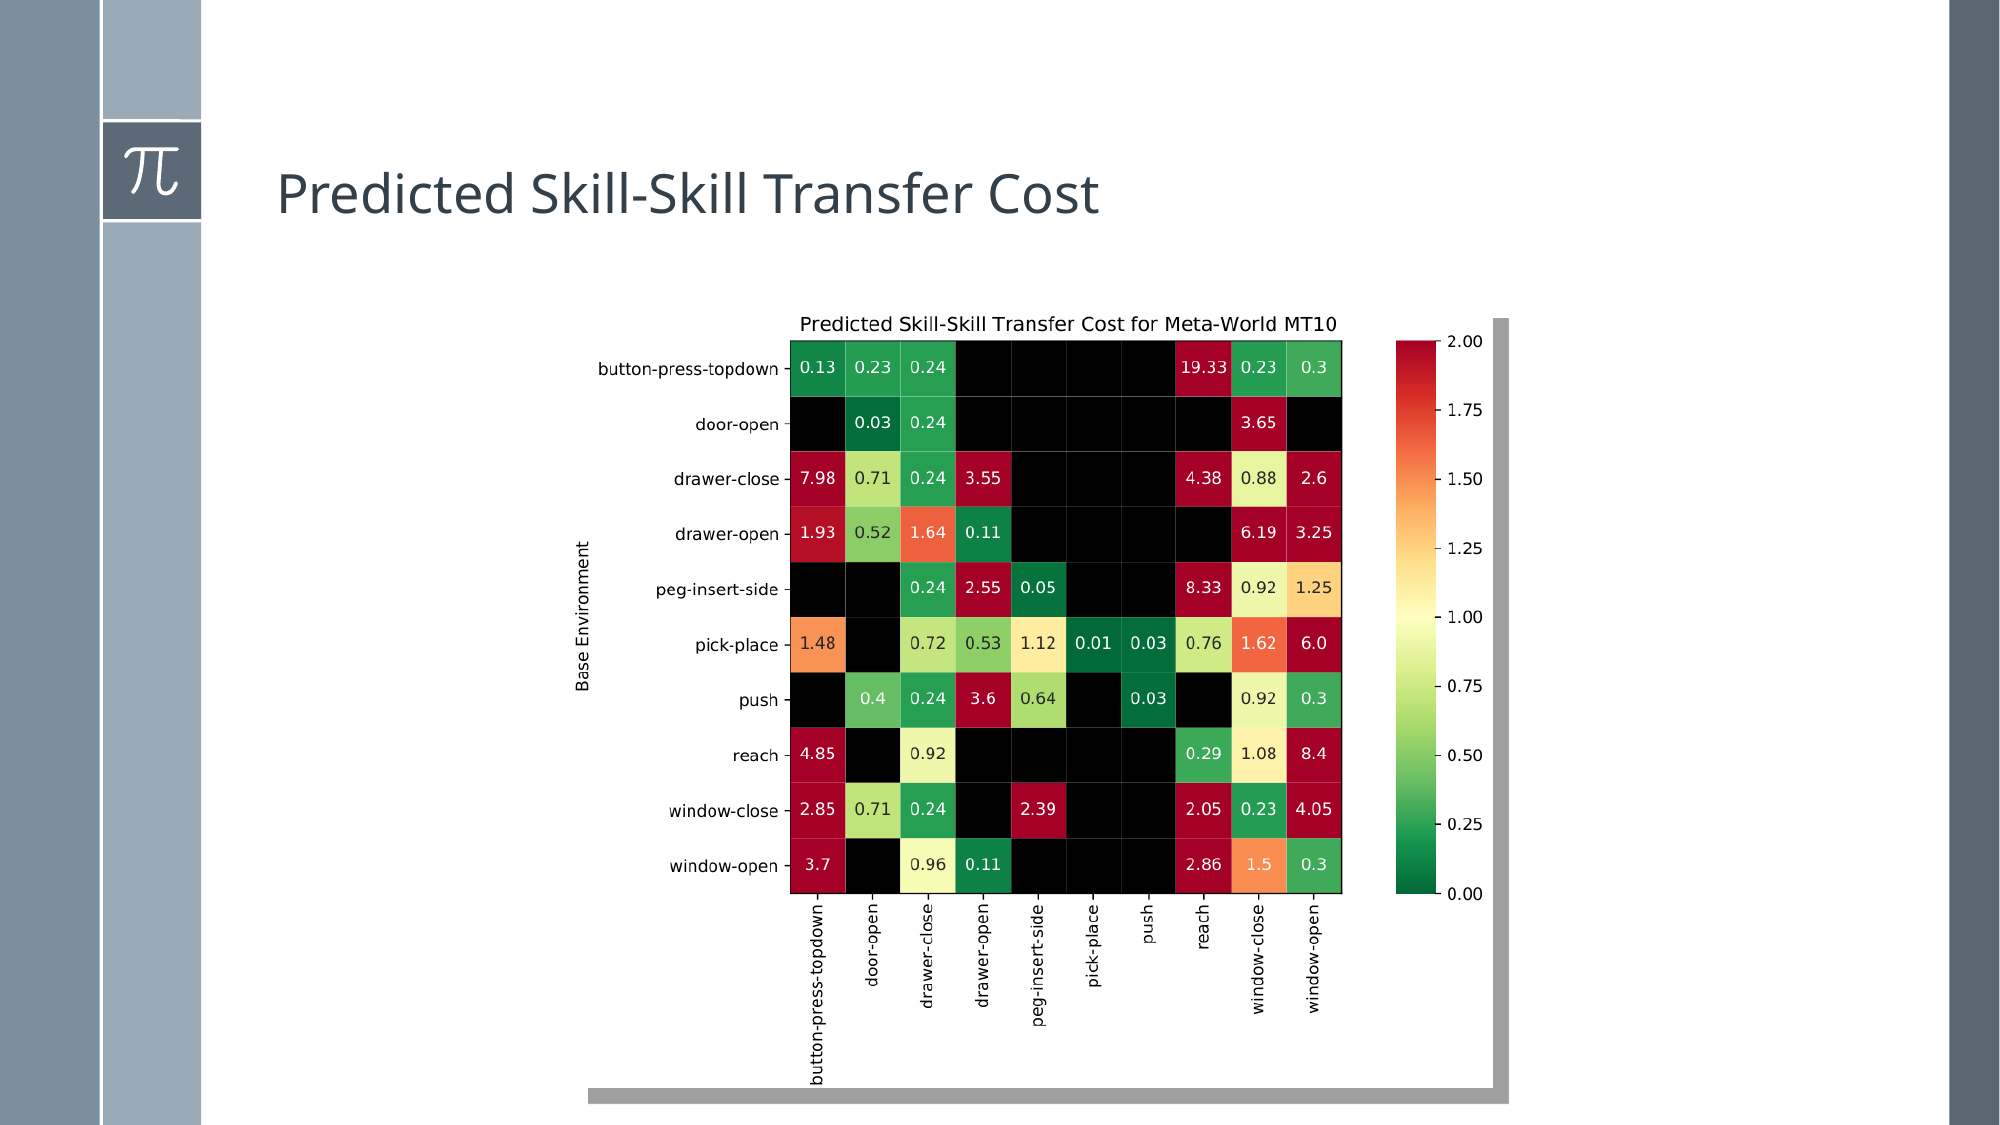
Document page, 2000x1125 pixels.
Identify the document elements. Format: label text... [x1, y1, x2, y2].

picture [570, 299, 1493, 1088]
text_box Predicted Skill-Skill Transfer Cost [261, 29, 1867, 233]
